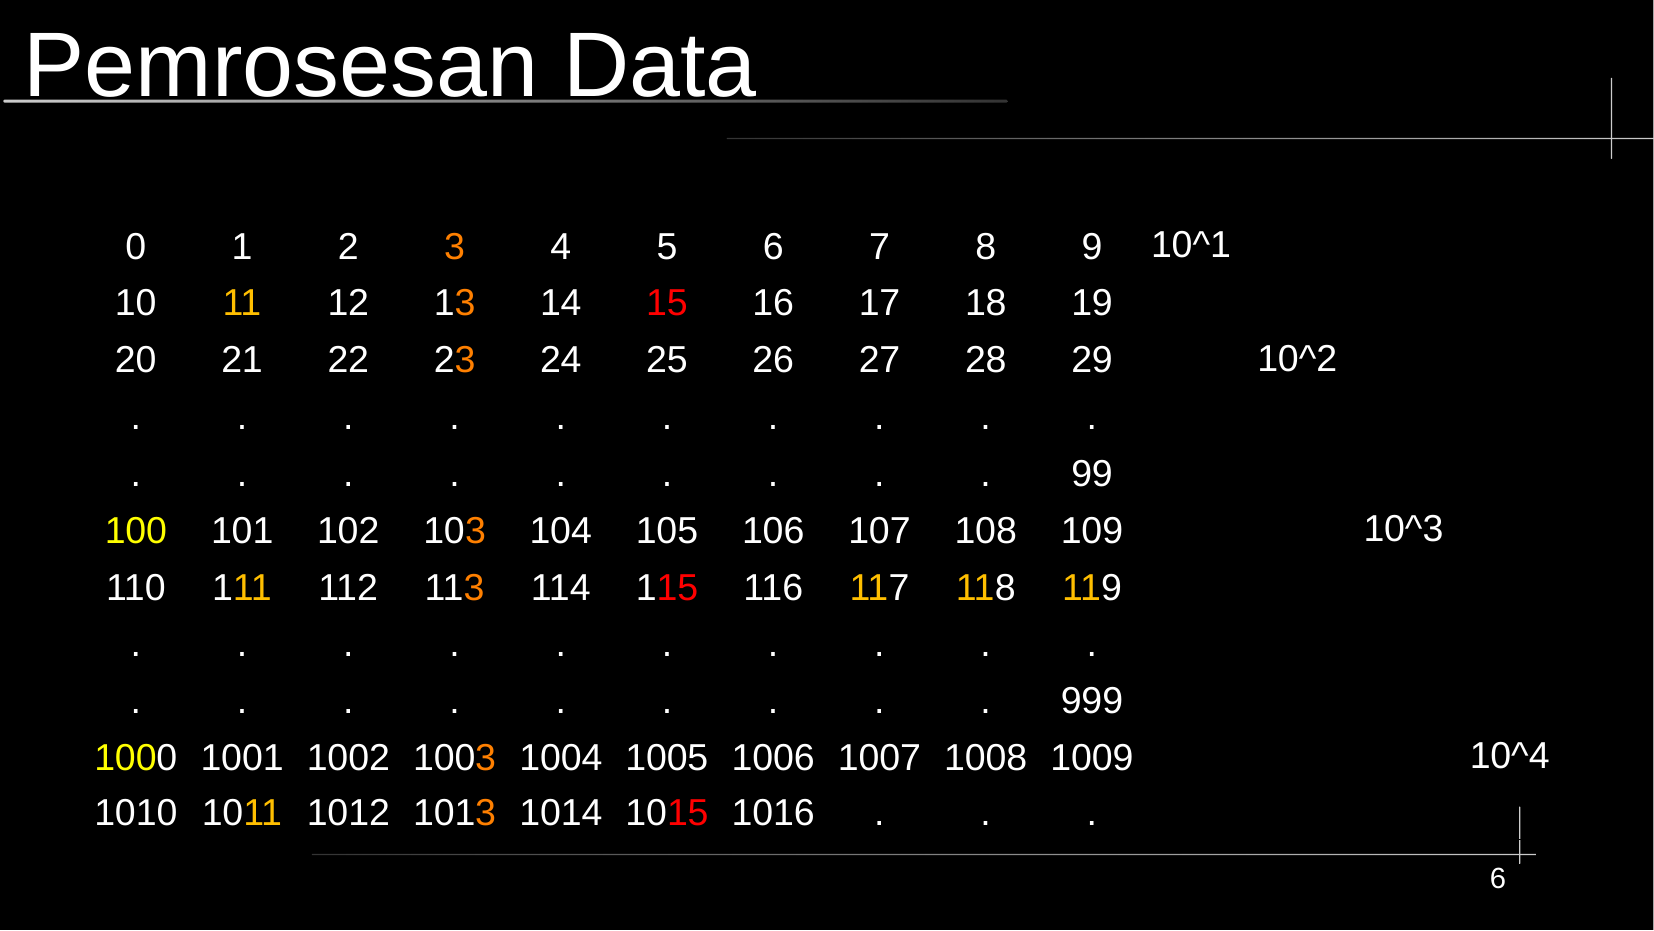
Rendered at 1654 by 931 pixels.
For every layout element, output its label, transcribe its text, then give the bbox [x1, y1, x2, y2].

table_cell . [827, 786, 932, 839]
table_cell 1010 [83, 786, 188, 839]
table_cell . [508, 673, 613, 728]
table_cell . [827, 389, 932, 444]
table_cell 999 [1039, 673, 1145, 728]
table_cell 10^4 [1464, 729, 1570, 785]
table_cell . [189, 445, 295, 501]
table_cell 20 [83, 332, 188, 388]
table_cell 21 [189, 332, 295, 388]
table_cell 107 [827, 502, 932, 558]
table_cell 28 [933, 332, 1038, 388]
table_cell [1358, 616, 1463, 672]
table_cell [1146, 275, 1251, 331]
table_cell 1008 [933, 729, 1038, 785]
table_cell 14 [508, 275, 613, 331]
table_cell 1012 [296, 786, 401, 839]
table_cell [1358, 786, 1463, 839]
table_header 4 [508, 218, 613, 274]
table_cell 100 [83, 502, 188, 558]
table_cell . [721, 616, 826, 672]
table_header 3 [402, 218, 507, 274]
table_cell 114 [508, 559, 613, 615]
table_cell 1002 [296, 729, 401, 785]
table_cell 115 [614, 559, 720, 615]
table_cell 119 [1039, 559, 1145, 615]
table_cell . [933, 389, 1038, 444]
table_cell [1146, 332, 1251, 388]
table_cell [1464, 445, 1570, 501]
table_cell . [296, 673, 401, 728]
table_cell 27 [827, 332, 932, 388]
table_cell . [296, 616, 401, 672]
table_cell [1252, 275, 1357, 331]
table_cell [1146, 786, 1251, 839]
table_header 7 [827, 218, 932, 274]
table_cell . [83, 445, 188, 501]
table_cell 12 [296, 275, 401, 331]
table_cell [1252, 786, 1357, 839]
table_cell 29 [1039, 332, 1145, 388]
table_cell 1001 [189, 729, 295, 785]
table_cell . [189, 389, 295, 444]
table_header 0 [83, 218, 188, 274]
table_cell 23 [402, 332, 507, 388]
title Pemrosesan Data [23, 11, 1589, 119]
table_cell [1146, 559, 1251, 615]
table_cell 103 [402, 502, 507, 558]
table_cell [1358, 559, 1463, 615]
table_cell [1358, 673, 1463, 728]
table_cell [1252, 616, 1357, 672]
table_cell [1146, 445, 1357, 501]
table_cell [1252, 559, 1357, 615]
table_cell 1000 [83, 729, 188, 785]
table_cell 10 [83, 275, 188, 331]
table_cell 1011 [189, 786, 295, 839]
table_cell . [721, 673, 826, 728]
table_cell [1464, 389, 1570, 444]
table_cell 1007 [827, 729, 932, 785]
table_cell . [402, 389, 507, 444]
table_cell 118 [933, 559, 1038, 615]
table_cell 104 [508, 502, 613, 558]
table_cell [1464, 673, 1570, 728]
table_cell . [296, 445, 401, 501]
table_header 5 [614, 218, 720, 274]
table_cell 24 [508, 332, 613, 388]
table_cell . [614, 389, 720, 444]
table_cell . [189, 673, 295, 728]
table_cell 11 [189, 275, 295, 331]
table_header [1252, 218, 1570, 274]
table_cell . [296, 389, 401, 444]
table_cell [1252, 502, 1357, 558]
table_cell . [614, 445, 720, 501]
table_header 8 [933, 218, 1038, 274]
table_cell . [721, 445, 826, 501]
table_header 1 [189, 218, 295, 274]
table_cell . [83, 616, 188, 672]
table_header 9 [1039, 218, 1145, 274]
table_cell 1005 [614, 729, 720, 785]
table_cell 111 [189, 559, 295, 615]
table_cell 106 [721, 502, 826, 558]
table_cell 1004 [508, 729, 613, 785]
table_cell 17 [827, 275, 932, 331]
table_cell [1464, 786, 1570, 839]
table_cell [1464, 559, 1570, 615]
table_cell [1146, 502, 1251, 558]
table_cell 117 [827, 559, 932, 615]
table_cell 1013 [402, 786, 507, 839]
table_cell 1003 [402, 729, 507, 785]
table_cell [1146, 616, 1251, 672]
table_cell . [508, 445, 613, 501]
table_cell . [1039, 389, 1145, 444]
table_cell [1358, 389, 1463, 444]
table_cell . [402, 445, 507, 501]
table_cell 1016 [721, 786, 826, 839]
table_cell 16 [721, 275, 826, 331]
table_cell . [508, 389, 613, 444]
table_cell [1146, 729, 1251, 785]
table_cell 112 [296, 559, 401, 615]
table_cell 15 [614, 275, 720, 331]
table_header 2 [296, 218, 401, 274]
table_cell [1146, 673, 1251, 728]
table_cell . [83, 389, 188, 444]
table_cell [1146, 389, 1251, 444]
table_cell 10^3 [1358, 502, 1463, 558]
table_cell 25 [614, 332, 720, 388]
table_cell . [614, 616, 720, 672]
table_cell [1252, 389, 1357, 444]
table_cell 116 [721, 559, 826, 615]
table_cell 18 [933, 275, 1038, 331]
table_cell . [402, 673, 507, 728]
table_cell [1464, 502, 1570, 558]
table_cell 105 [614, 502, 720, 558]
table_cell 1014 [508, 786, 613, 839]
table_cell . [614, 673, 720, 728]
table_cell 102 [296, 502, 401, 558]
table_cell . [402, 616, 507, 672]
table_cell . [933, 616, 1038, 672]
table_cell 10^2 [1252, 332, 1357, 388]
table_cell [1358, 445, 1463, 501]
table_cell 26 [721, 332, 826, 388]
table_cell . [508, 616, 613, 672]
table_cell 22 [296, 332, 401, 388]
table_header 6 [721, 218, 826, 274]
table_cell [1358, 275, 1463, 331]
table_cell 1009 [1039, 729, 1145, 785]
table_cell . [827, 445, 932, 501]
table_cell 108 [933, 502, 1038, 558]
table_cell 99 [1039, 445, 1145, 501]
table_cell [1358, 729, 1463, 785]
table_cell [1252, 673, 1357, 728]
table_cell . [933, 786, 1038, 839]
table_cell . [1039, 616, 1145, 672]
table_cell [1358, 332, 1570, 388]
table_cell 19 [1039, 275, 1145, 331]
table_cell 113 [402, 559, 507, 615]
table_cell . [933, 445, 1038, 501]
table_header 10^1 [1146, 218, 1251, 274]
table_cell . [721, 389, 826, 444]
table_cell 1015 [614, 786, 720, 839]
table_cell [1464, 616, 1570, 672]
table_cell 101 [189, 502, 295, 558]
table_cell . [827, 616, 932, 672]
table_cell 110 [83, 559, 188, 615]
table_cell 109 [1039, 502, 1145, 558]
table_cell . [189, 616, 295, 672]
table_cell . [827, 673, 932, 728]
table_cell 13 [402, 275, 507, 331]
table_cell . [933, 673, 1038, 728]
table_cell . [1039, 786, 1145, 839]
table_cell [1464, 275, 1570, 331]
table_cell . [83, 673, 188, 728]
table_cell 1006 [721, 729, 826, 785]
table_cell [1252, 729, 1357, 785]
